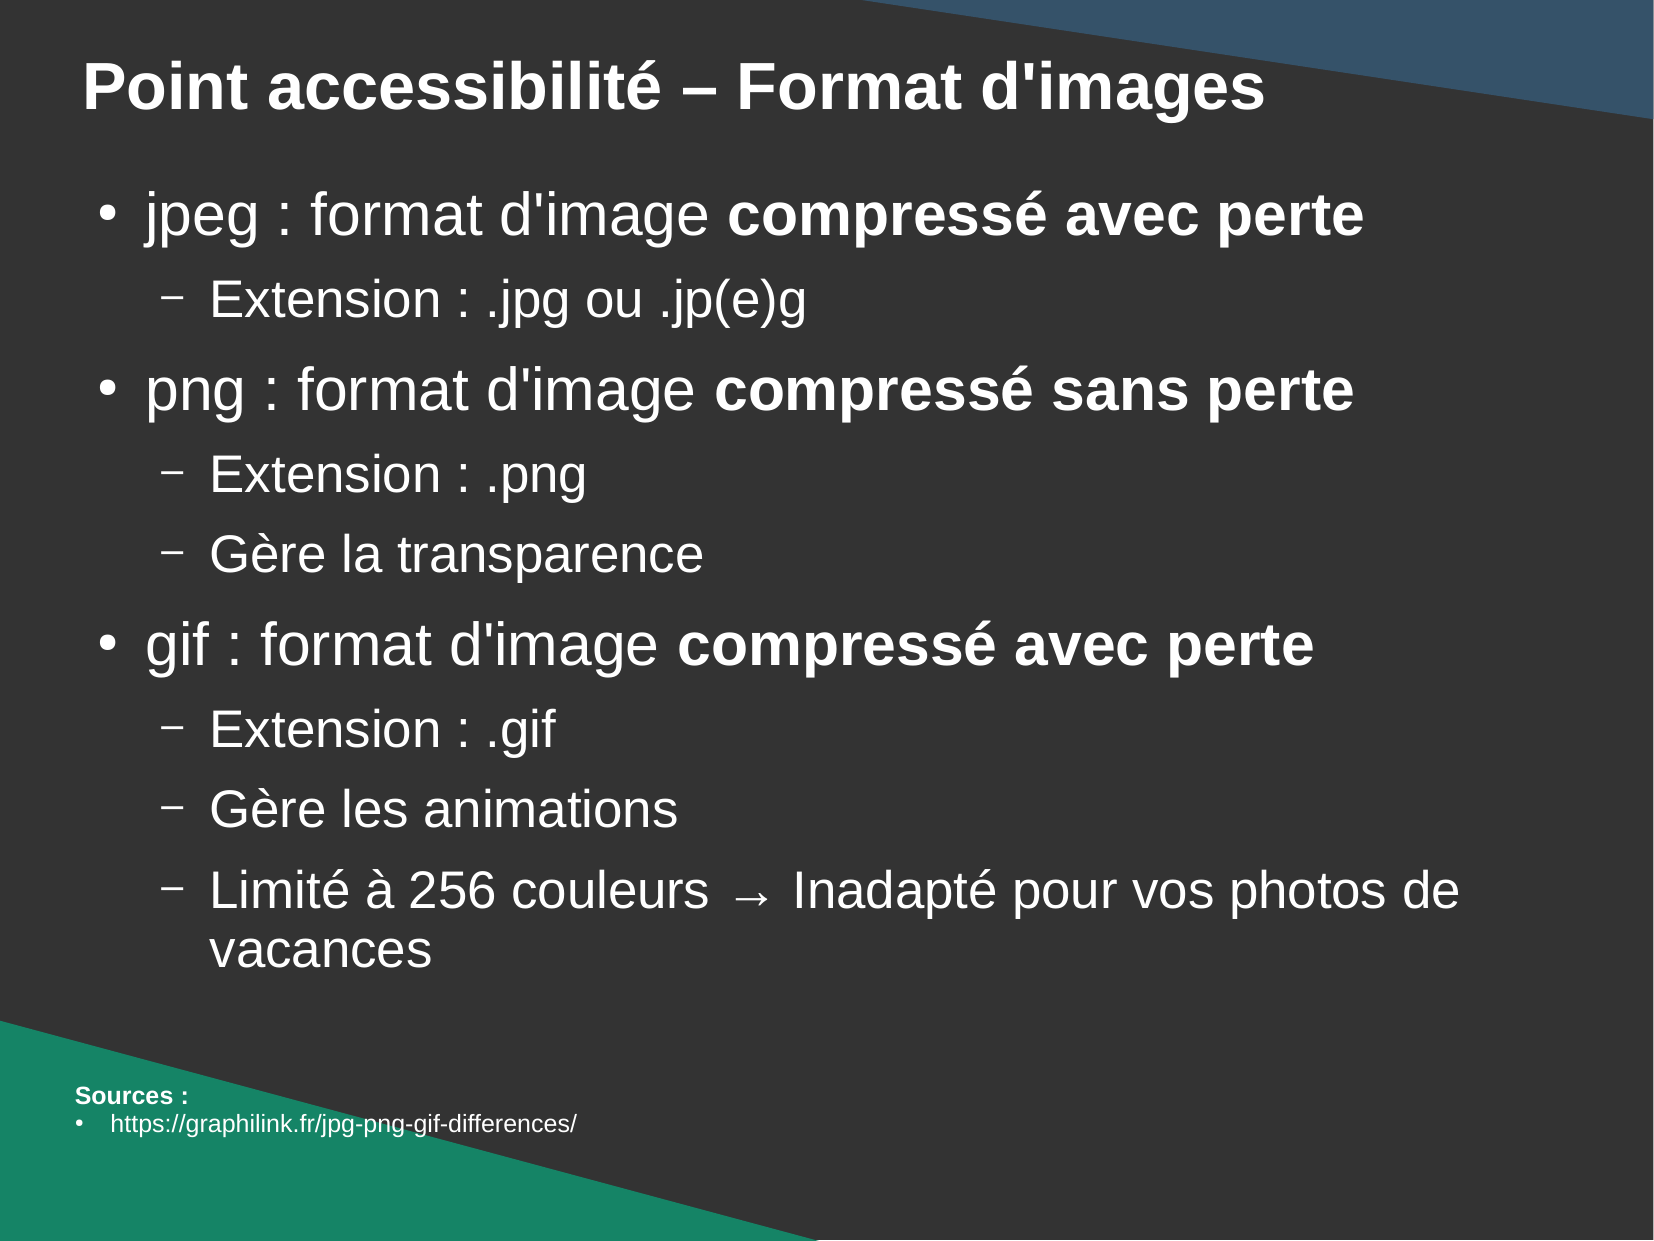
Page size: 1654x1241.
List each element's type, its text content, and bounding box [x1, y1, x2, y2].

text_box [0, 1020, 199, 1241]
text_box Sources : https://graphilink.fr/jpg-png-gif-differences/ [60, 1074, 1546, 1241]
text_box [861, 0, 1654, 120]
list jpeg : format d'image compressé avec perte Extension : .jpg ou .jp(e)g png : format d'image compressé sans perte Extension : .png Gère la transparence gif : format d'image compressé avec perte Extension : .gif Gère les animations Limité à 256 couleurs → Inadapté pour vos photos de vacances [80, 180, 1605, 981]
title Point accessibilité – Format d'images [82, 49, 1571, 162]
